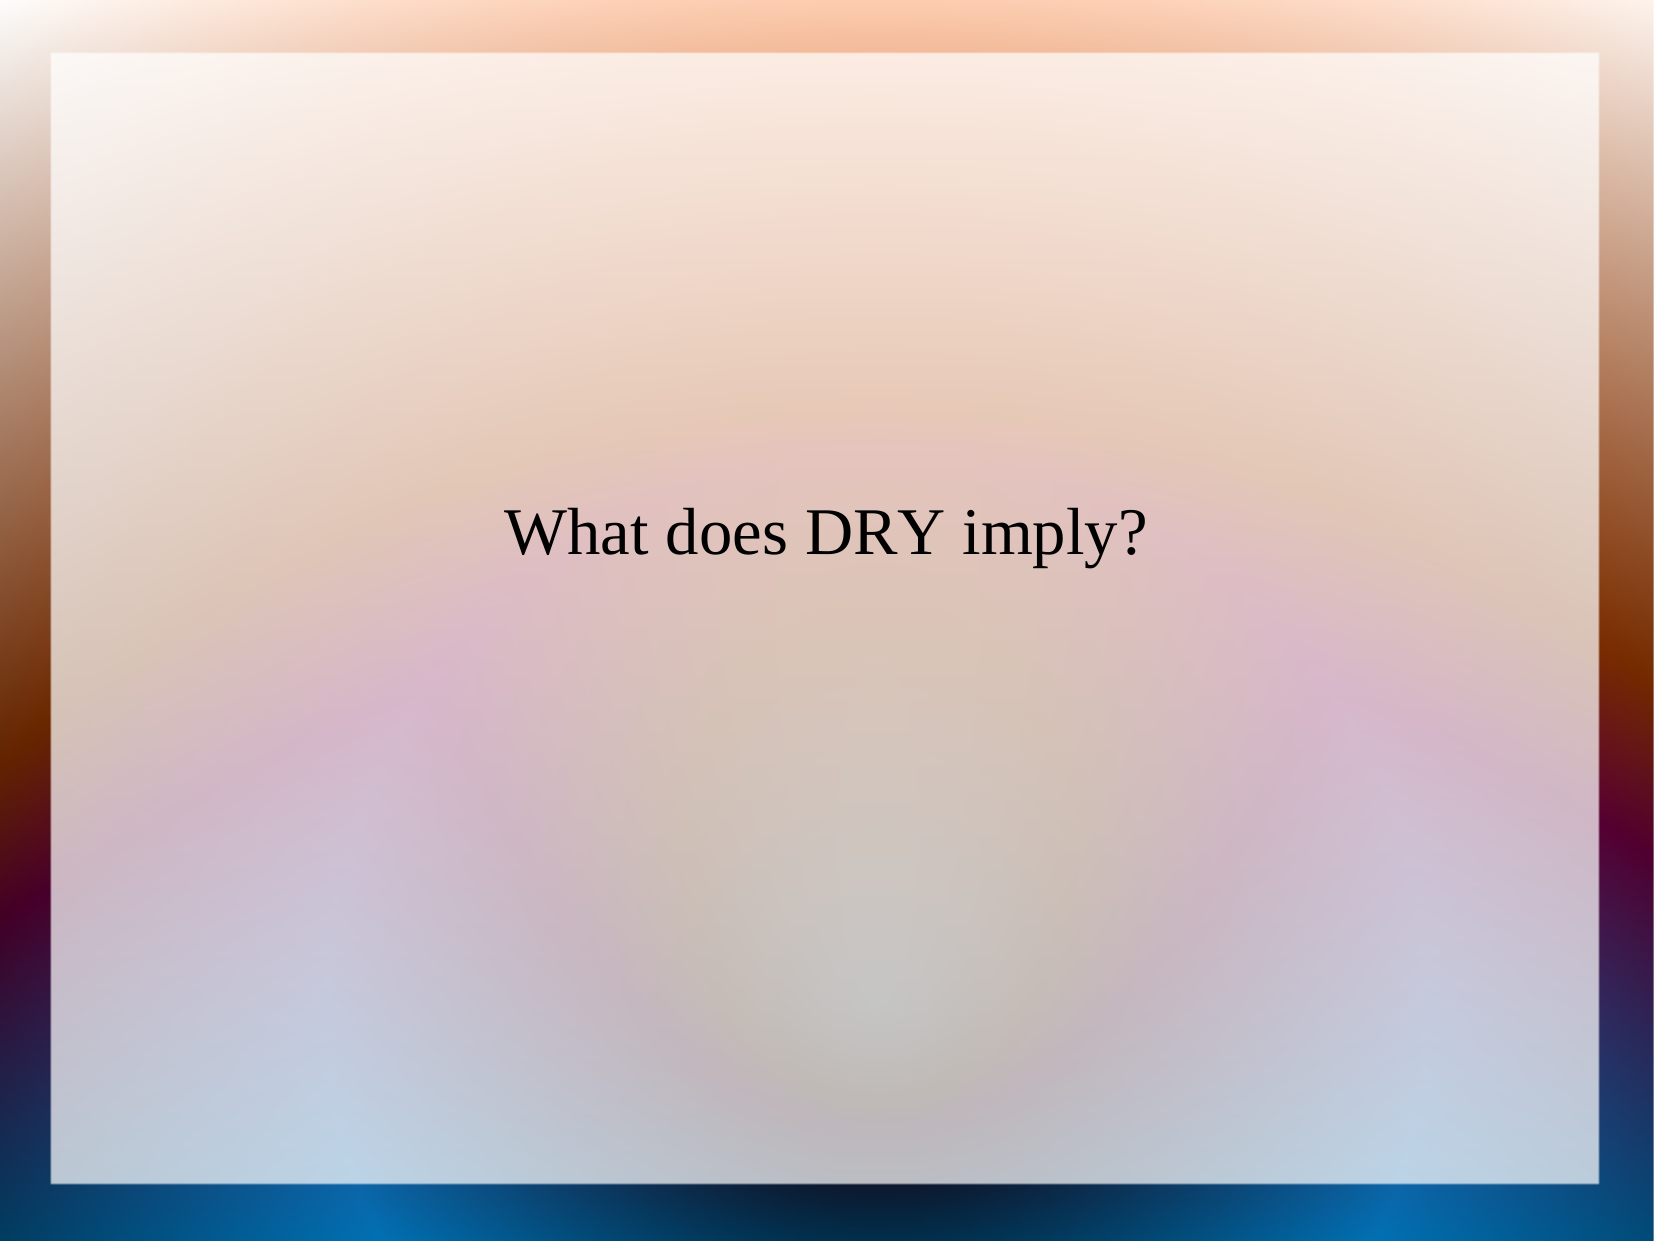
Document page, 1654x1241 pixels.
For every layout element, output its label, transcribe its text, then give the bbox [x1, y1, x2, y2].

subtitle What does DRY imply? [82, 55, 1571, 1010]
picture [0, 0, 1654, 1241]
